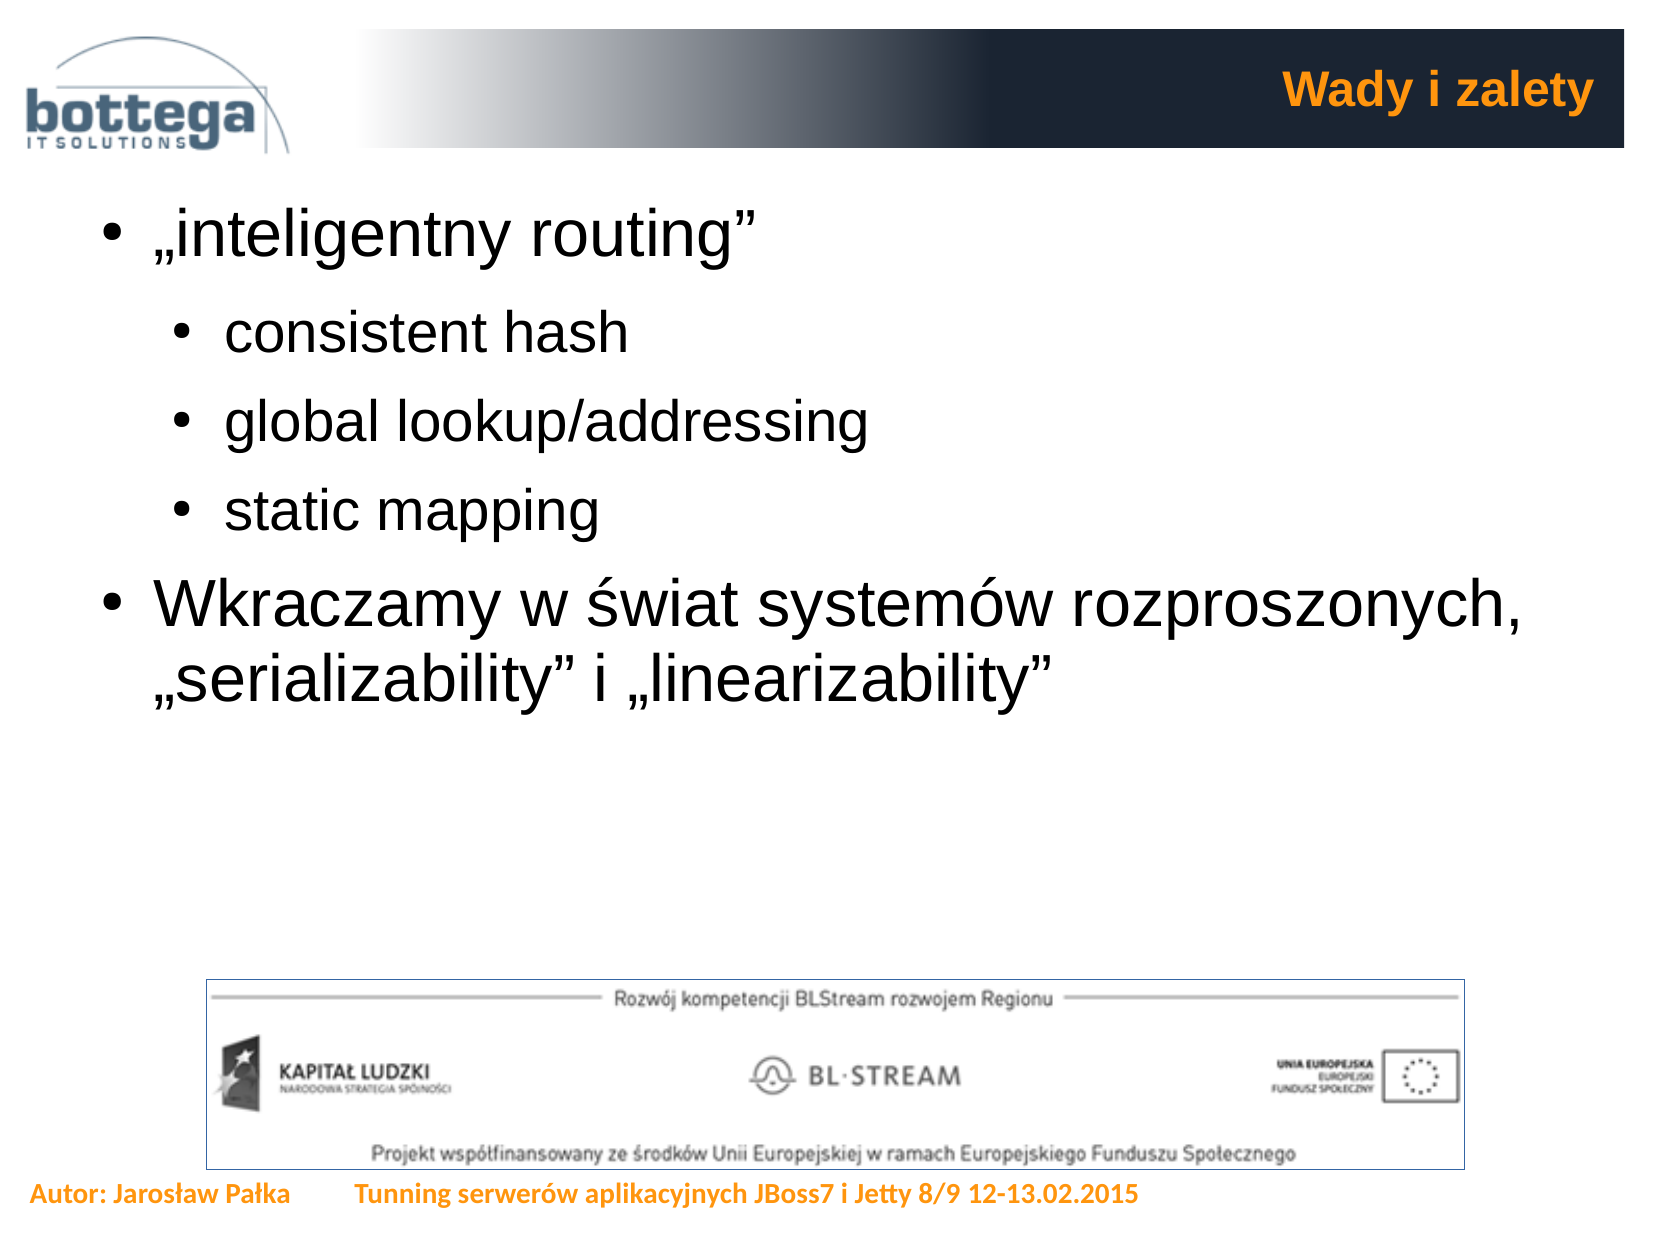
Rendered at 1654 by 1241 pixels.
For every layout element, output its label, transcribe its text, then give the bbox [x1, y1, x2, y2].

list „inteligentny routing” consistent hash global lookup/addressing static mapping Wkraczamy w świat systemów rozproszonych, „serializability” i „linearizability” [82, 195, 1571, 1030]
picture [17, 29, 296, 160]
title Wady i zalety [354, 29, 1625, 148]
picture [207, 1030, 1464, 1169]
